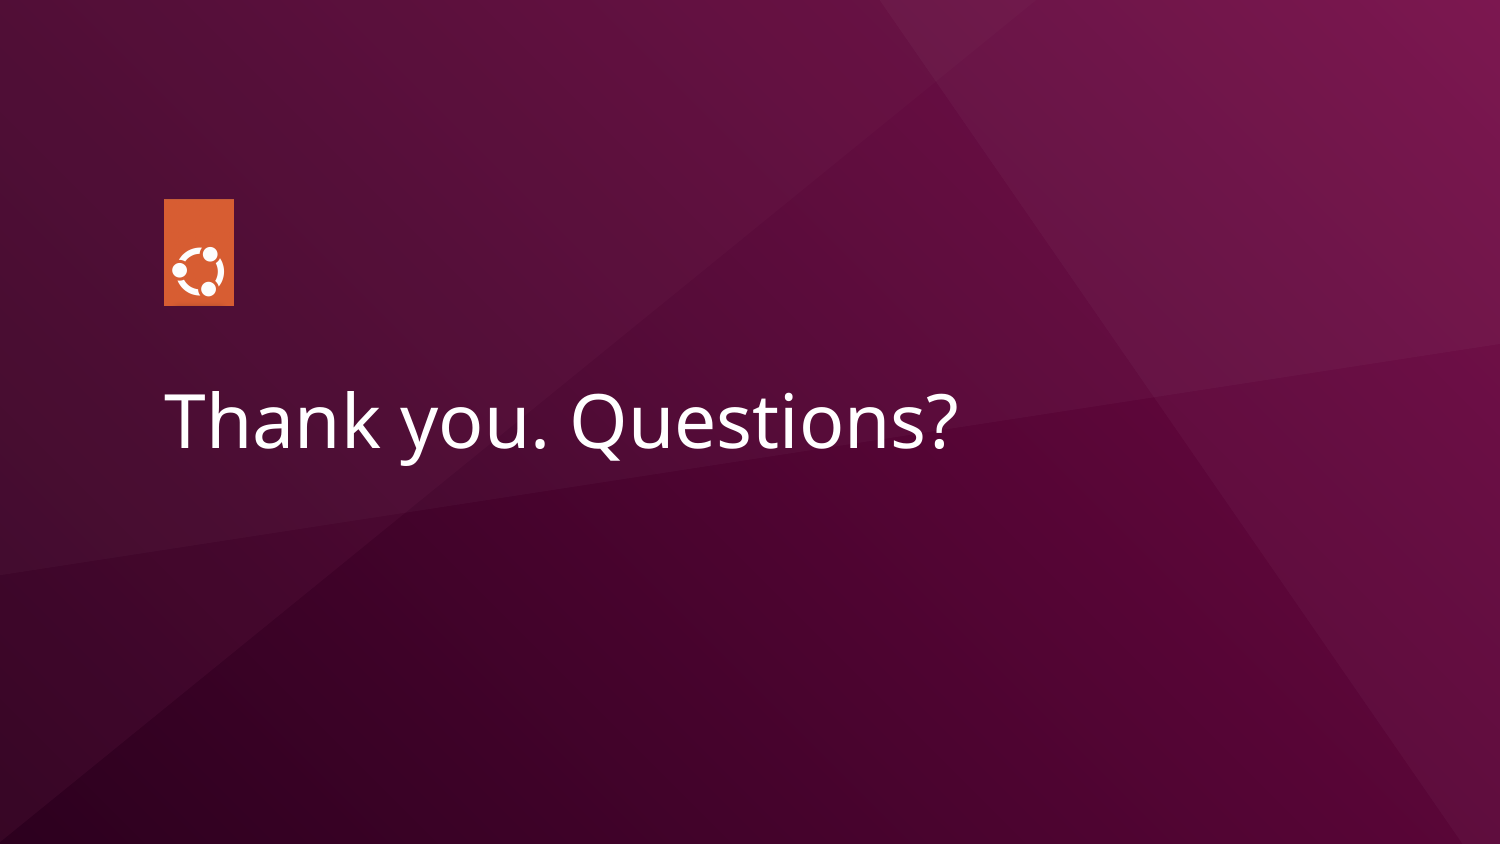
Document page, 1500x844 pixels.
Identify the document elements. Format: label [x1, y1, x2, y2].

picture [164, 199, 234, 306]
